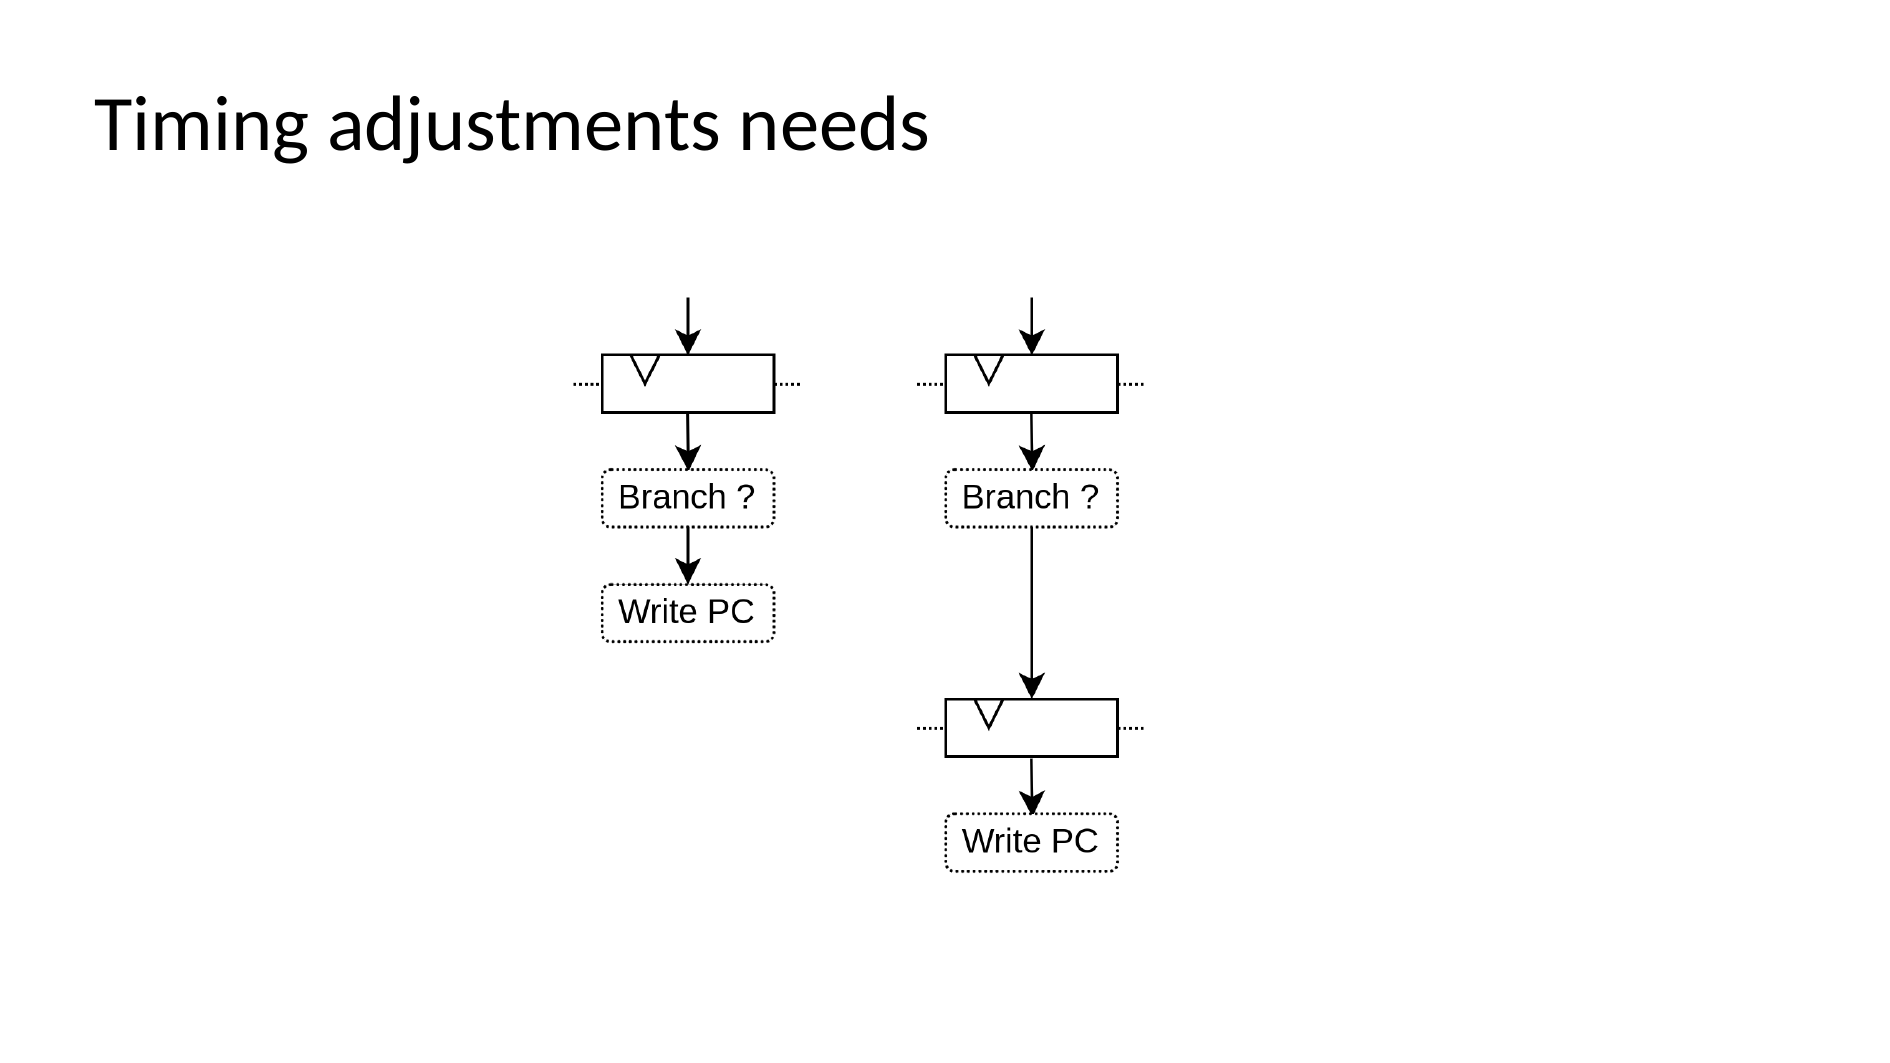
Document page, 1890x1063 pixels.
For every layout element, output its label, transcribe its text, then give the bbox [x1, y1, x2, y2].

title Timing adjustments needs [94, 42, 1796, 220]
picture [543, 247, 1179, 901]
